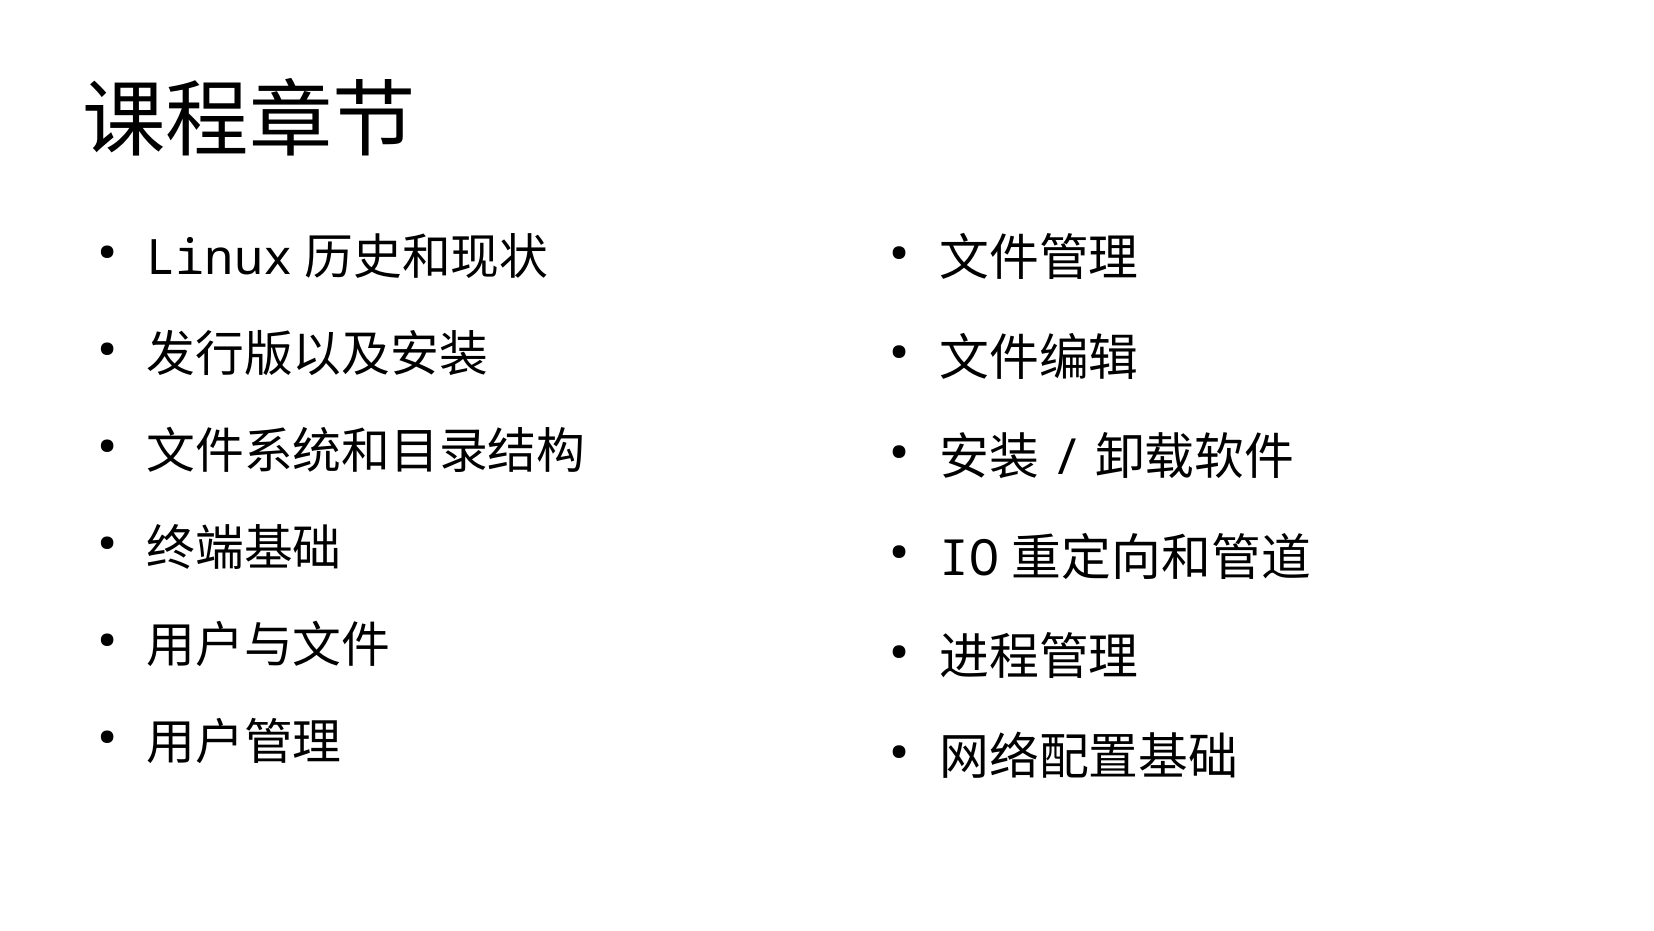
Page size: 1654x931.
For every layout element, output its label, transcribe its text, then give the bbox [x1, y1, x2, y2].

list Linux历史和现状 发行版以及安装 文件系统和目录结构 终端基础 用户与文件 用户管理 [82, 217, 815, 780]
title 课程章节 [82, 37, 1571, 189]
list 文件管理 文件编辑 安装/卸载软件 IO重定向和管道 进程管理 网络配置基础 [874, 217, 1607, 792]
